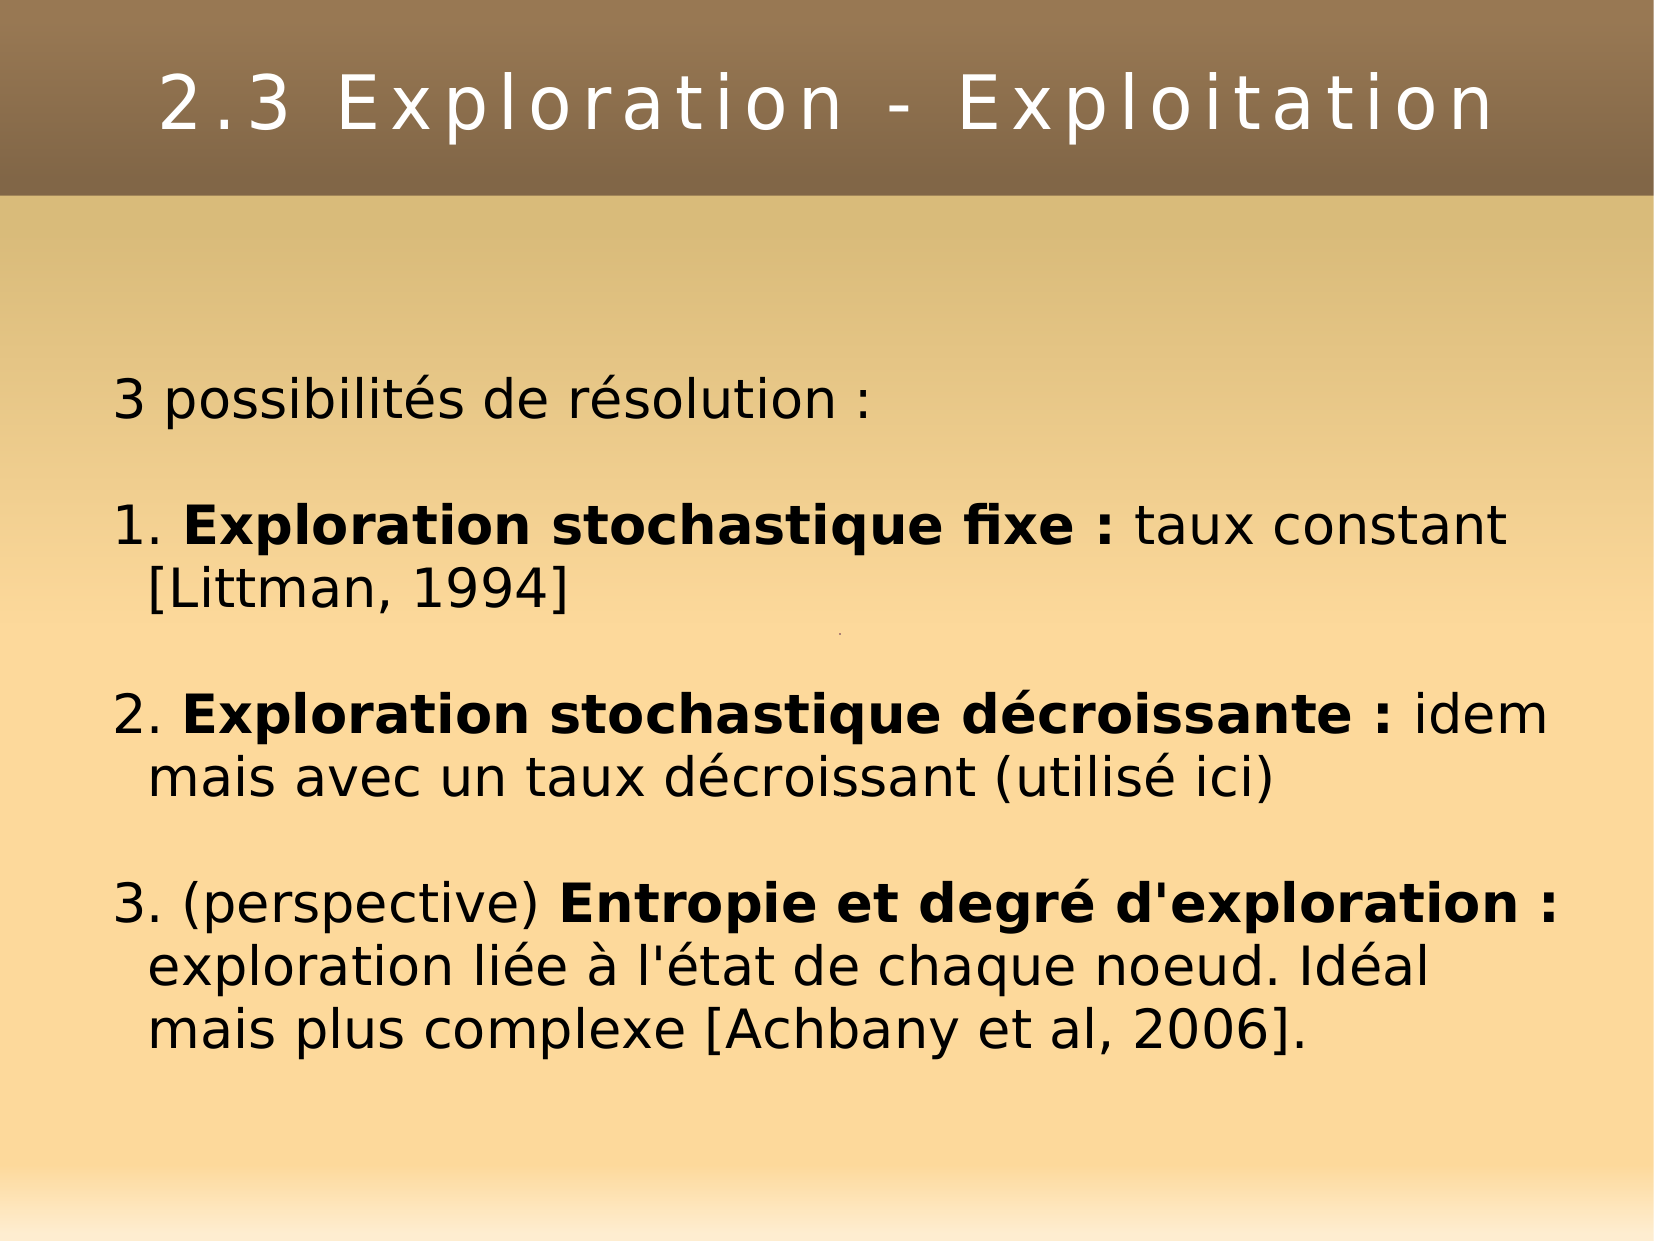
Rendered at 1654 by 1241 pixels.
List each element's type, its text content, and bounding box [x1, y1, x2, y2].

subtitle 3 possibilités de résolution : 1. Exploration stochastique fixe : taux constant [Littman, 1994] 2. Exploration stochastique décroissante : idem mais avec un taux décroissant (utilisé ici) 3. (perspective) Entropie et degré d'exploration : exploration liée à l'état de chaque noeud. Idéal mais plus complexe [Achbany et al, 2006]. [76, 274, 1565, 1093]
picture [0, 0, 1654, 1241]
title 2.3 Exploration - Exploitation [59, 29, 1595, 178]
